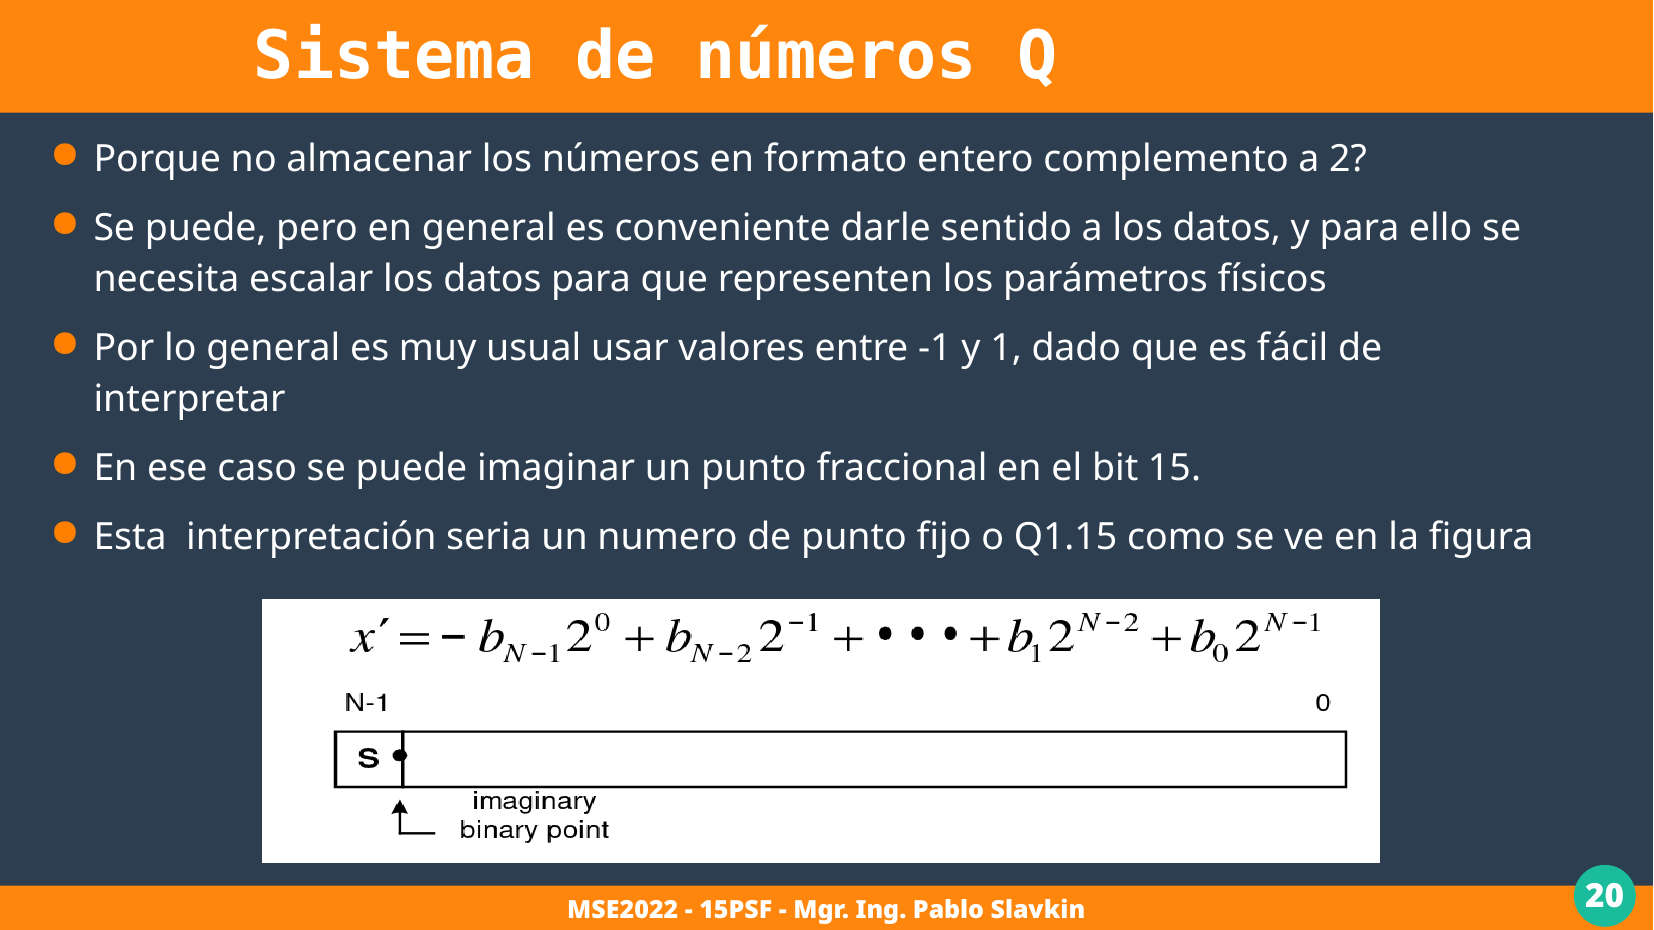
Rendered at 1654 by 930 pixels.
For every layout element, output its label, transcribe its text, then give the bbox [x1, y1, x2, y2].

title Sistema de números Q [253, 16, 1653, 113]
list Porque no almacenar los números en formato entero complemento a 2? Se puede, pero en general es conveniente darle sentido a los datos, y para ello se necesita escalar los datos para que representen los parámetros físicos Por lo general es muy usual usar valores entre -1 y 1, dado que es fácil de interpretar En ese caso se puede imaginar un punto fraccional en el bit 15. Esta interpretación seria un numero de punto fijo o Q1.15 como se ve en la figura [35, 131, 1576, 563]
picture [262, 599, 1380, 863]
